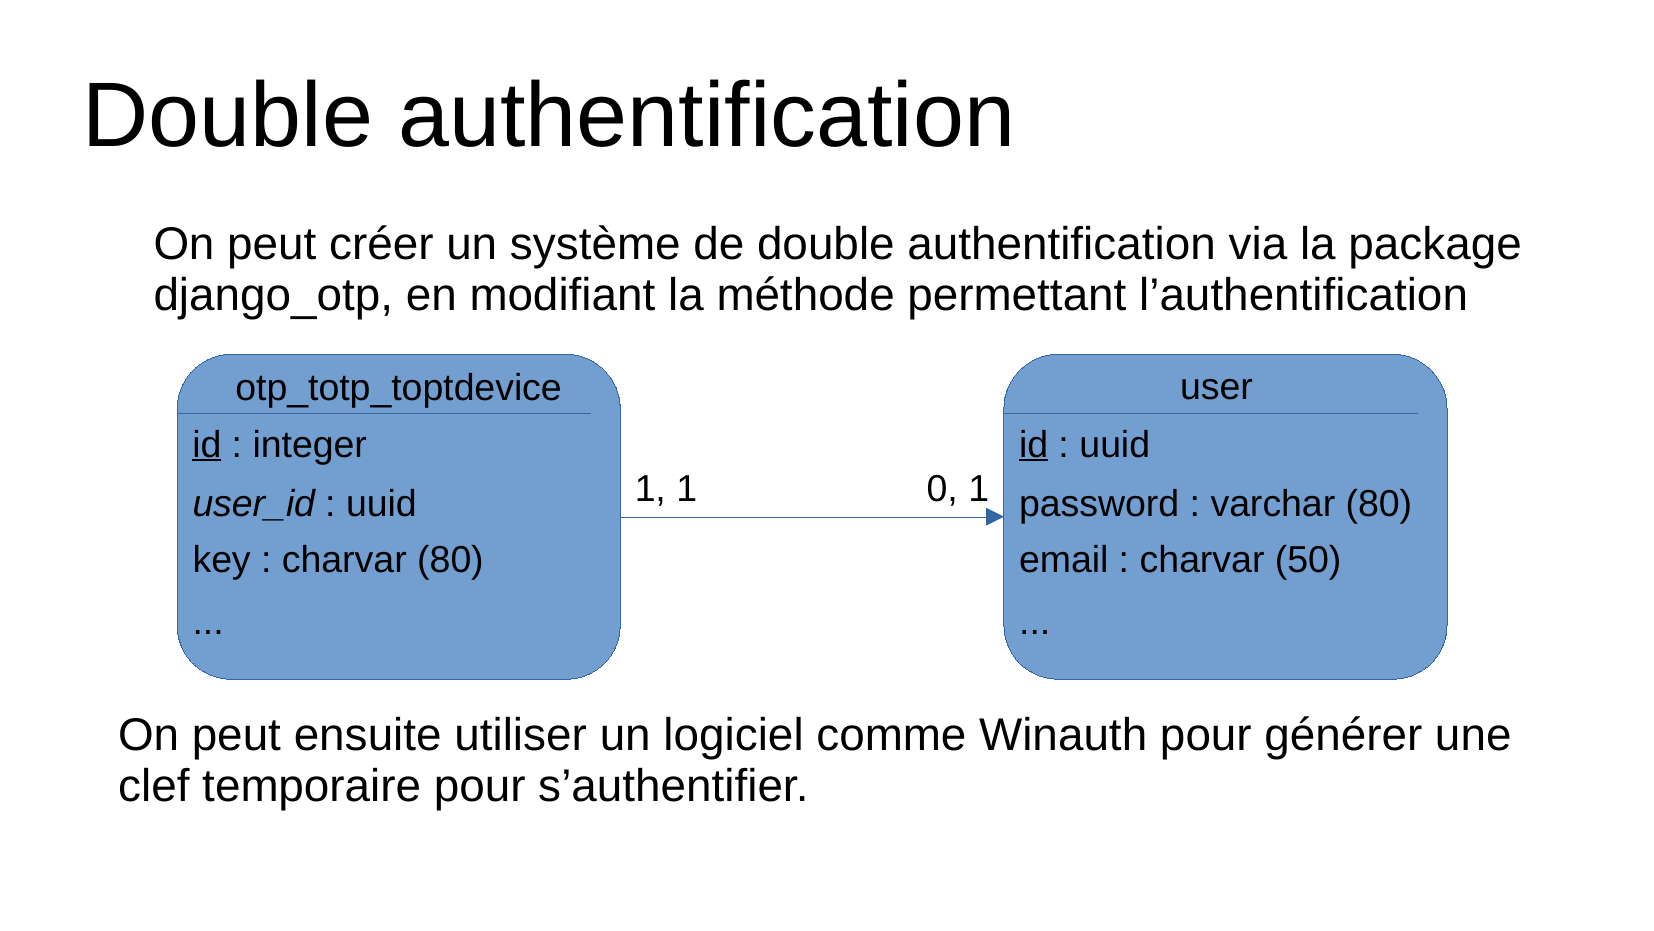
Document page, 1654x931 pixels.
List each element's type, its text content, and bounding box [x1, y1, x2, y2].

text_box id : uuid [1004, 415, 1418, 473]
text_box password : varchar (80) [1004, 474, 1447, 532]
text_box 1, 1 [620, 459, 713, 517]
text_box 0, 1 [911, 459, 1004, 517]
text_box [1003, 414, 1165, 459]
title Double authentification [82, 37, 1571, 193]
text_box id : integer [177, 415, 591, 473]
text_box email : charvar (50) [1004, 531, 1418, 589]
text_box user [1165, 358, 1286, 415]
text_box key : charvar (80) [177, 531, 591, 589]
list On peut créer un système de double authentification via la package django_otp, en modifiant la méthode permettant l’authentification [82, 217, 1571, 355]
list On peut ensuite utiliser un logiciel comme Winauth pour générer une clef temporaire pour s’authentifier. [47, 708, 1536, 846]
text_box [1003, 354, 1448, 680]
text_box ... [177, 592, 591, 650]
text_box ... [1004, 592, 1418, 650]
text_box otp_totp_toptdevice [220, 358, 577, 415]
text_box user_id : uuid [177, 474, 591, 531]
text_box [177, 354, 621, 680]
